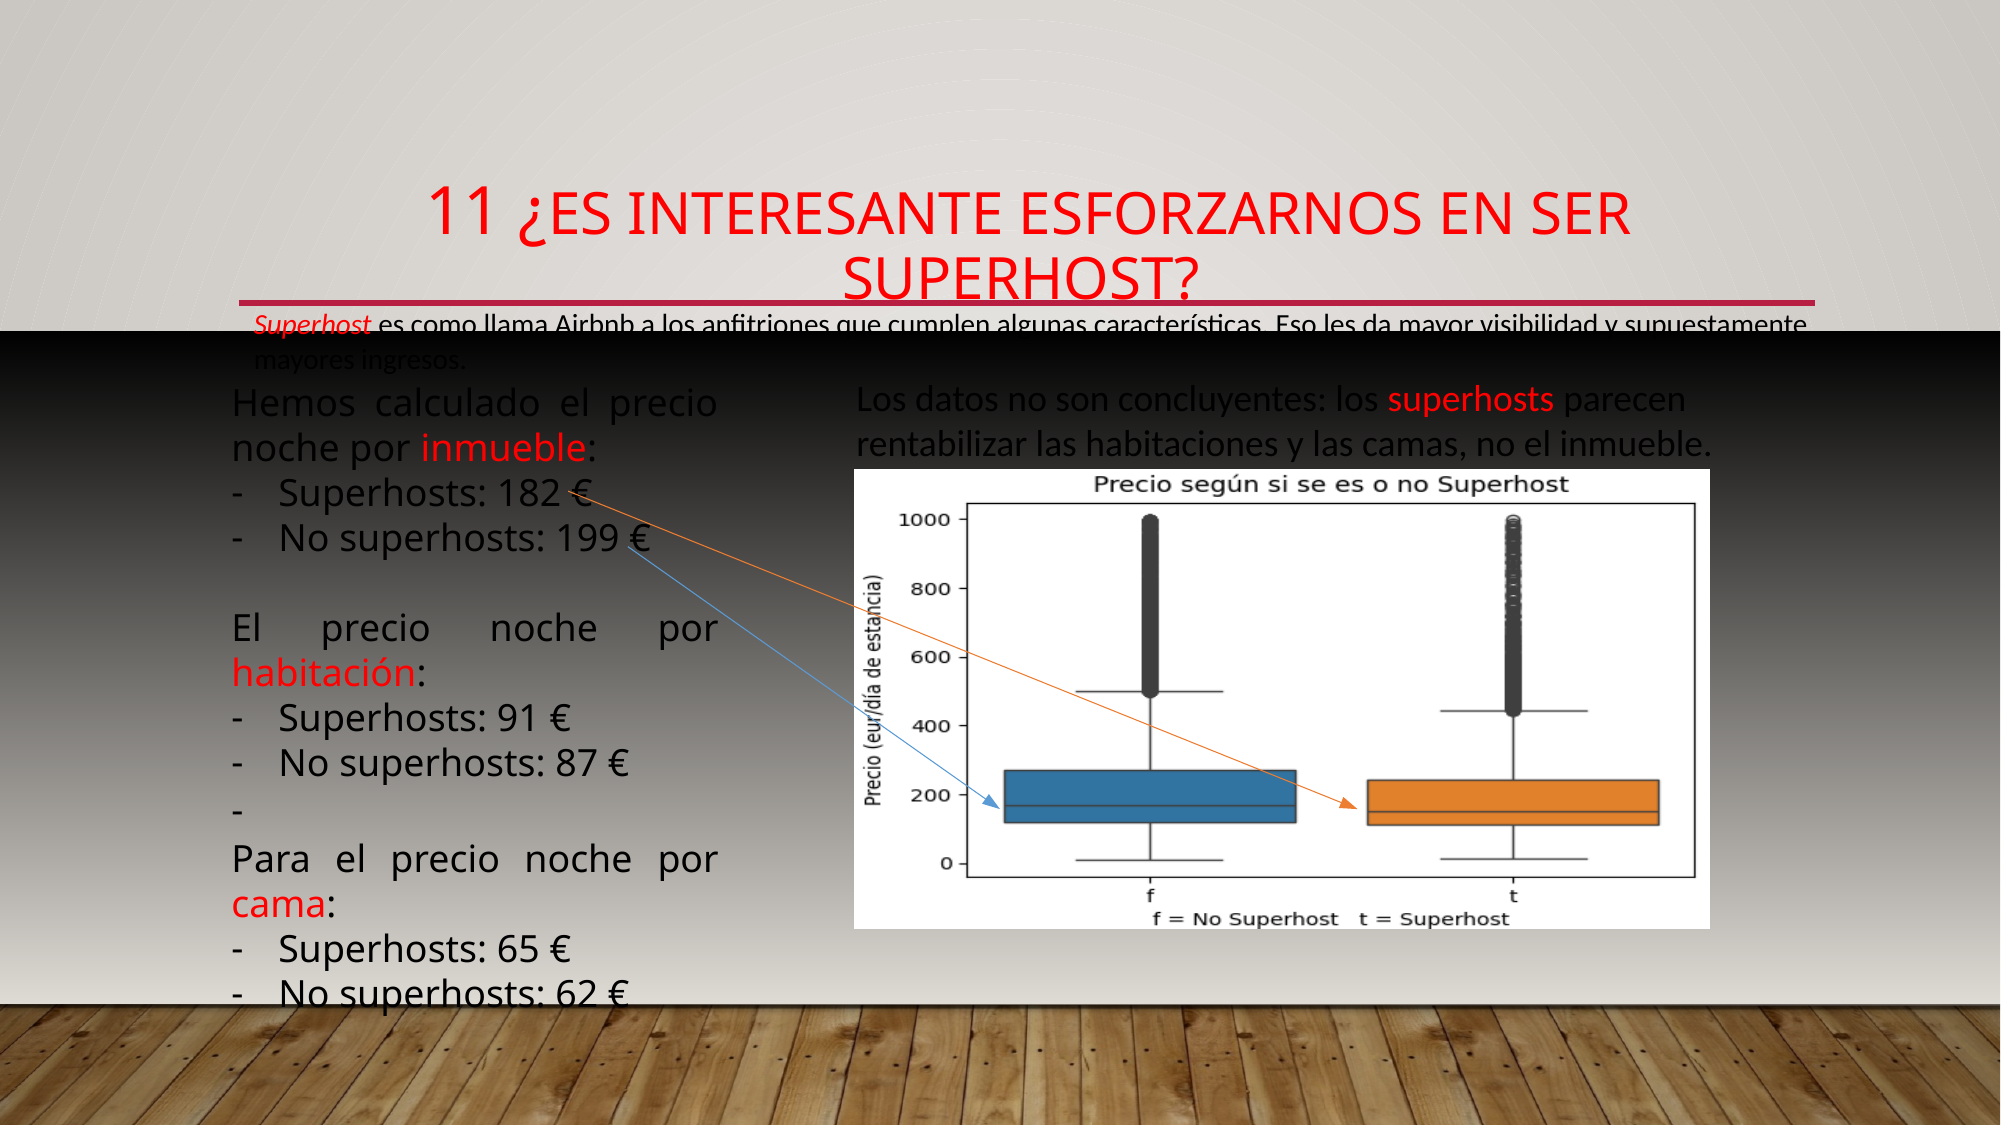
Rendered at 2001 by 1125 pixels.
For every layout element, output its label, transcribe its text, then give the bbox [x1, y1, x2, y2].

picture [854, 473, 1710, 929]
text_box Hemos calculado el precio noche por inmueble: Superhosts: 182 € No superhosts: 199 € El precio noche por habitación: Superhosts: 91 € No superhosts: 87 € Para el precio noche por cama: Superhosts: 65 € No superhosts: 62 € [216, 371, 734, 932]
text_box Superhost es como llama Airbnb a los anfitriones que cumplen algunas características. Eso les da mayor visibilidad y supuestamente mayores ingresos. [238, 298, 1867, 384]
text_box Los datos no son concluyentes: los superhosts parecen rentabilizar las habitaciones y las camas, no el inmueble. [841, 384, 1819, 473]
title 11 ¿es interesante esforzarnos en ser superhost? [238, 169, 1819, 260]
